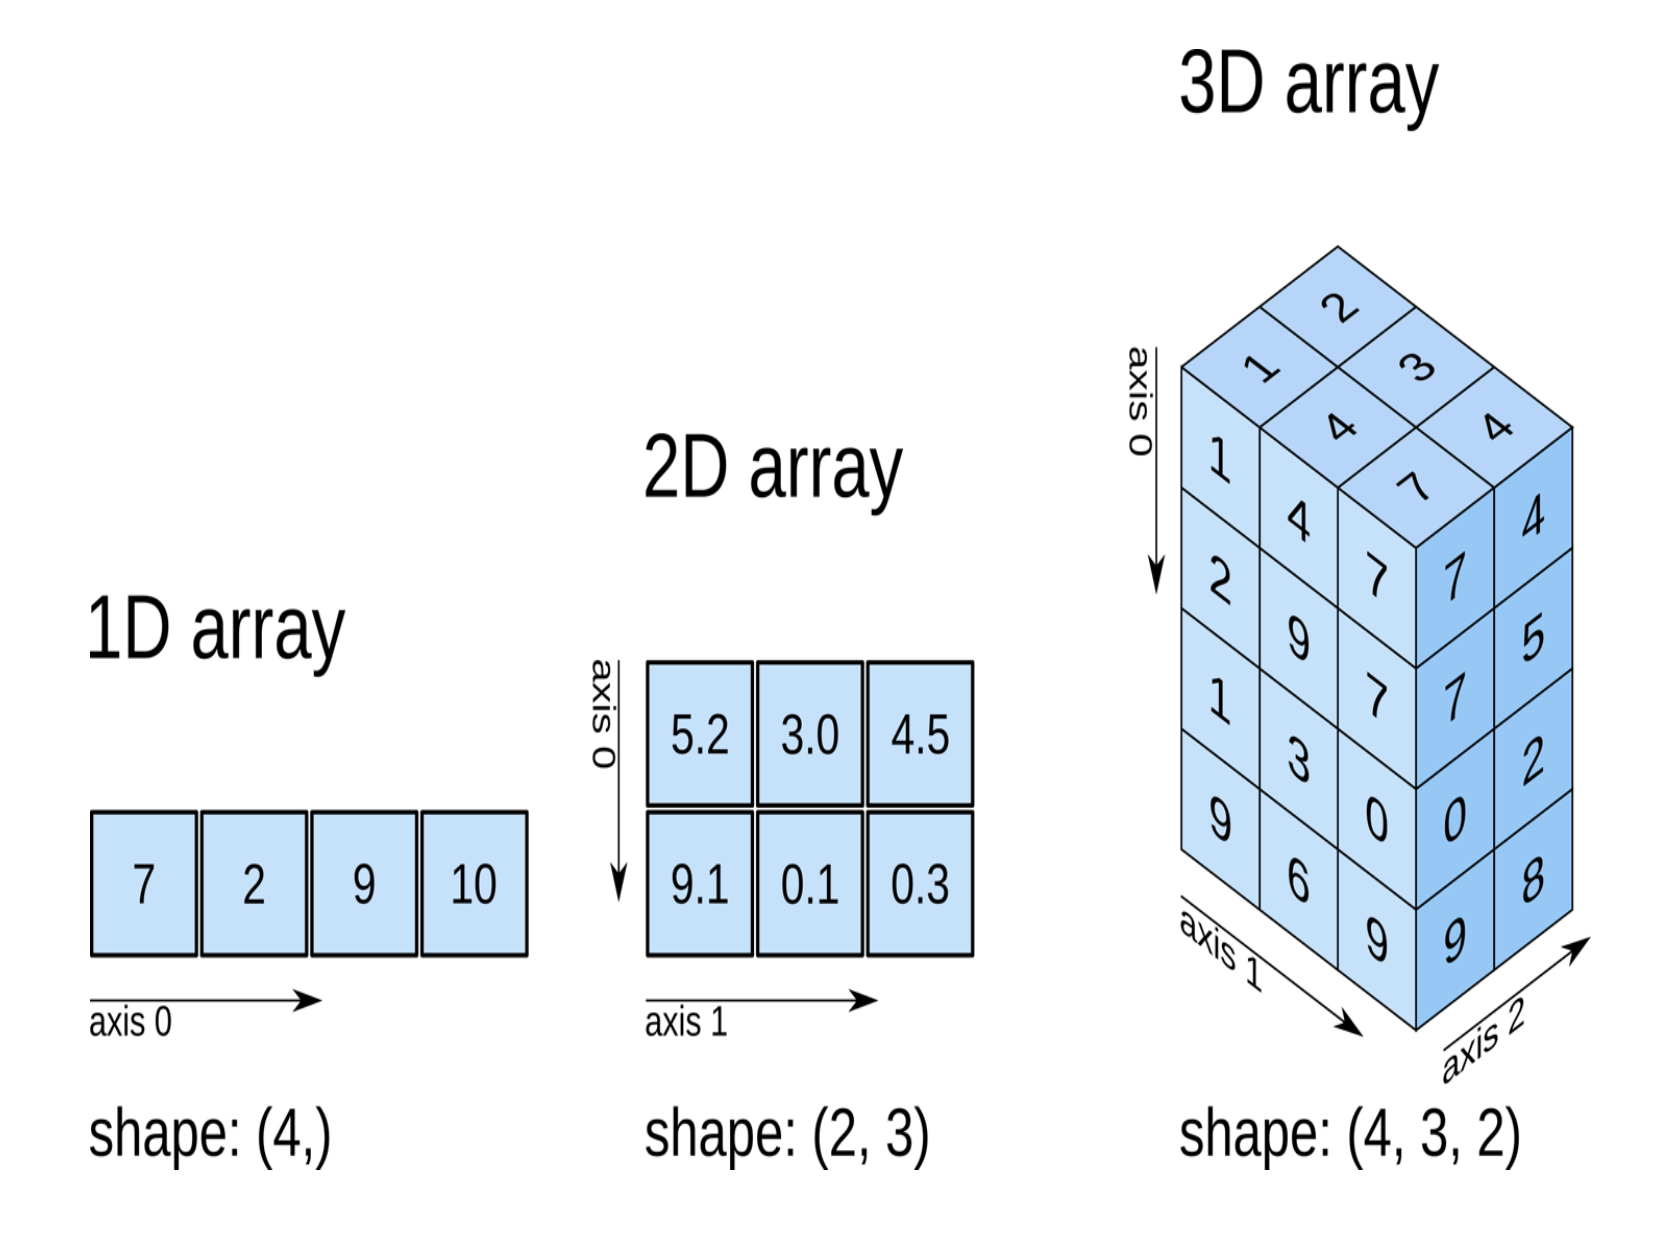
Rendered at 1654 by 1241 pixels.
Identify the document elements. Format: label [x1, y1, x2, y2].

picture [90, 49, 1591, 1171]
